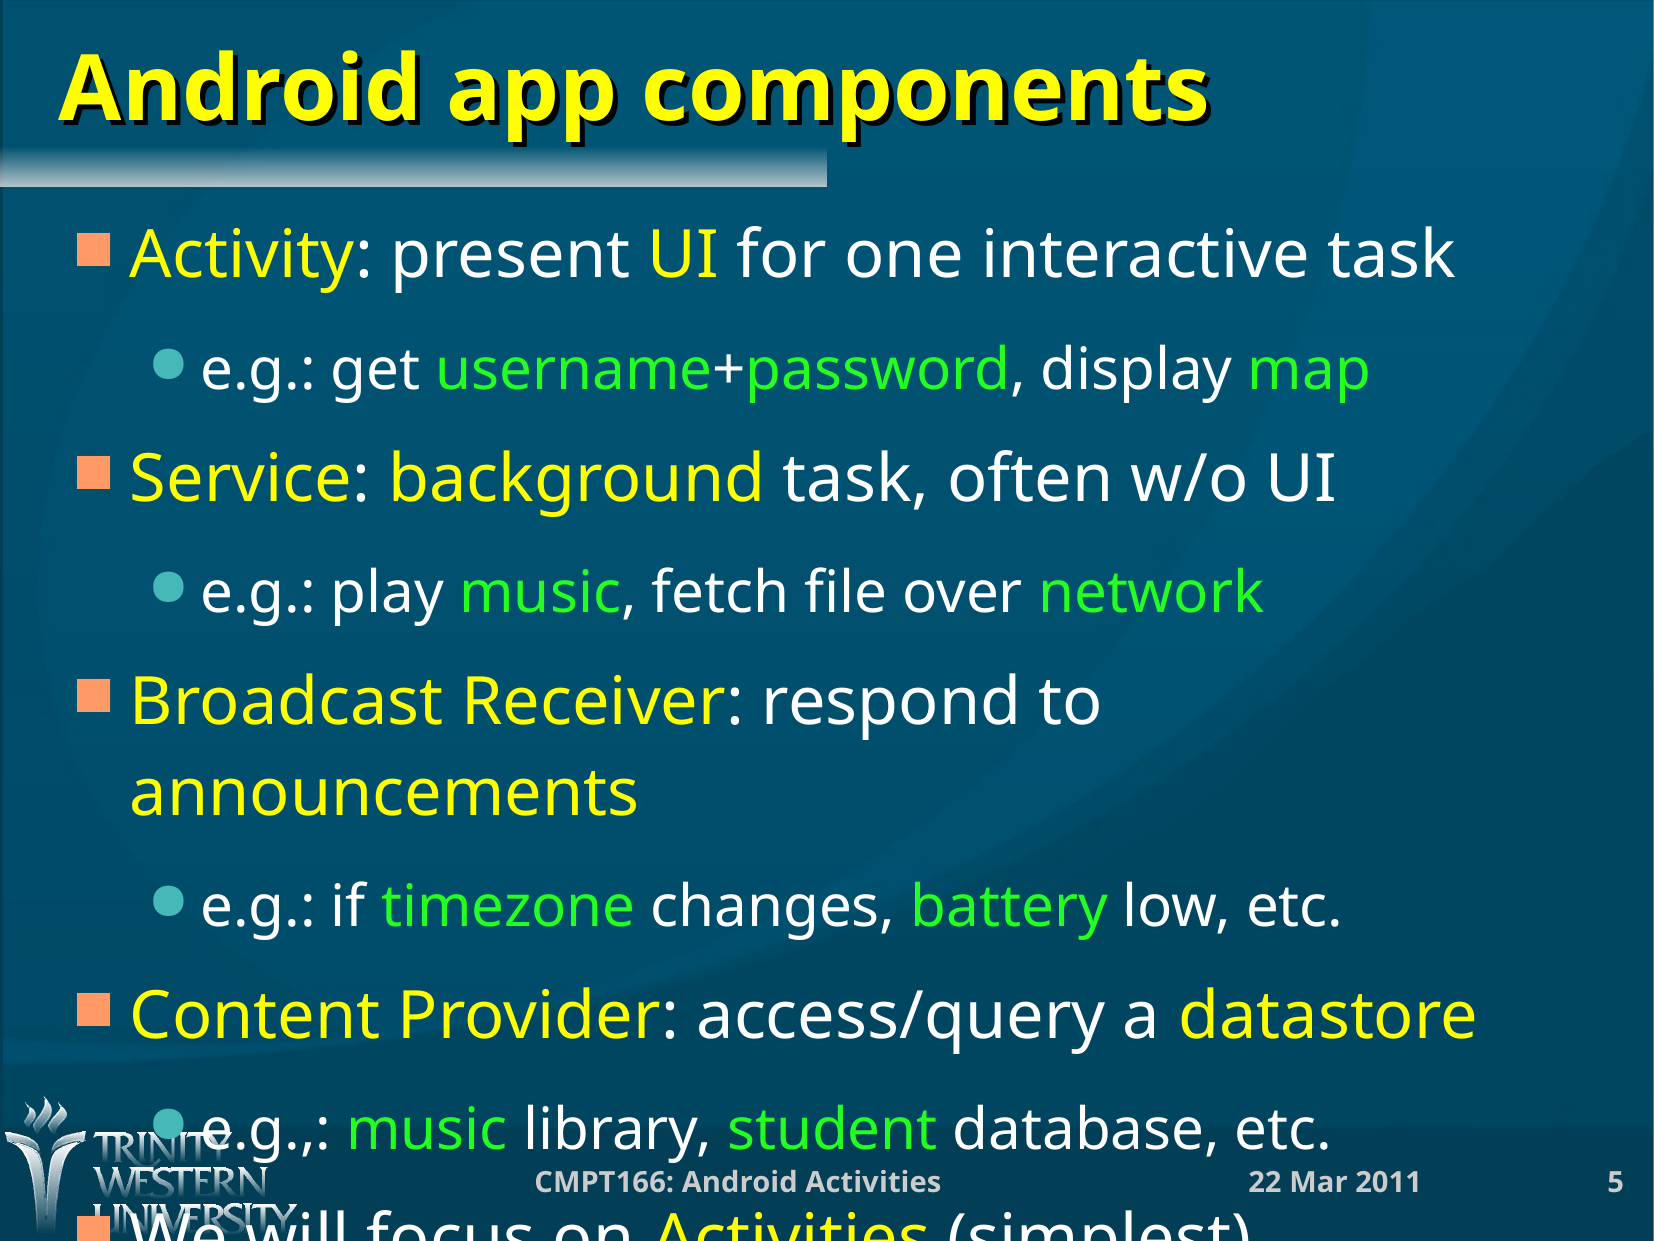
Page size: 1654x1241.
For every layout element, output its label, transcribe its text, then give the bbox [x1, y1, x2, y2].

list Activity: present UI for one interactive task e.g.: get username+password, display map Service: background task, often w/o UI e.g.: play music, fetch file over network Broadcast Receiver: respond to announcements e.g.: if timezone changes, battery low, etc. Content Provider: access/query a datastore e.g.,: music library, student database, etc. We will focus on Activities (simplest) [59, 206, 1625, 1157]
picture [38, 1227, 54, 1232]
title Android app components [59, 19, 1595, 148]
